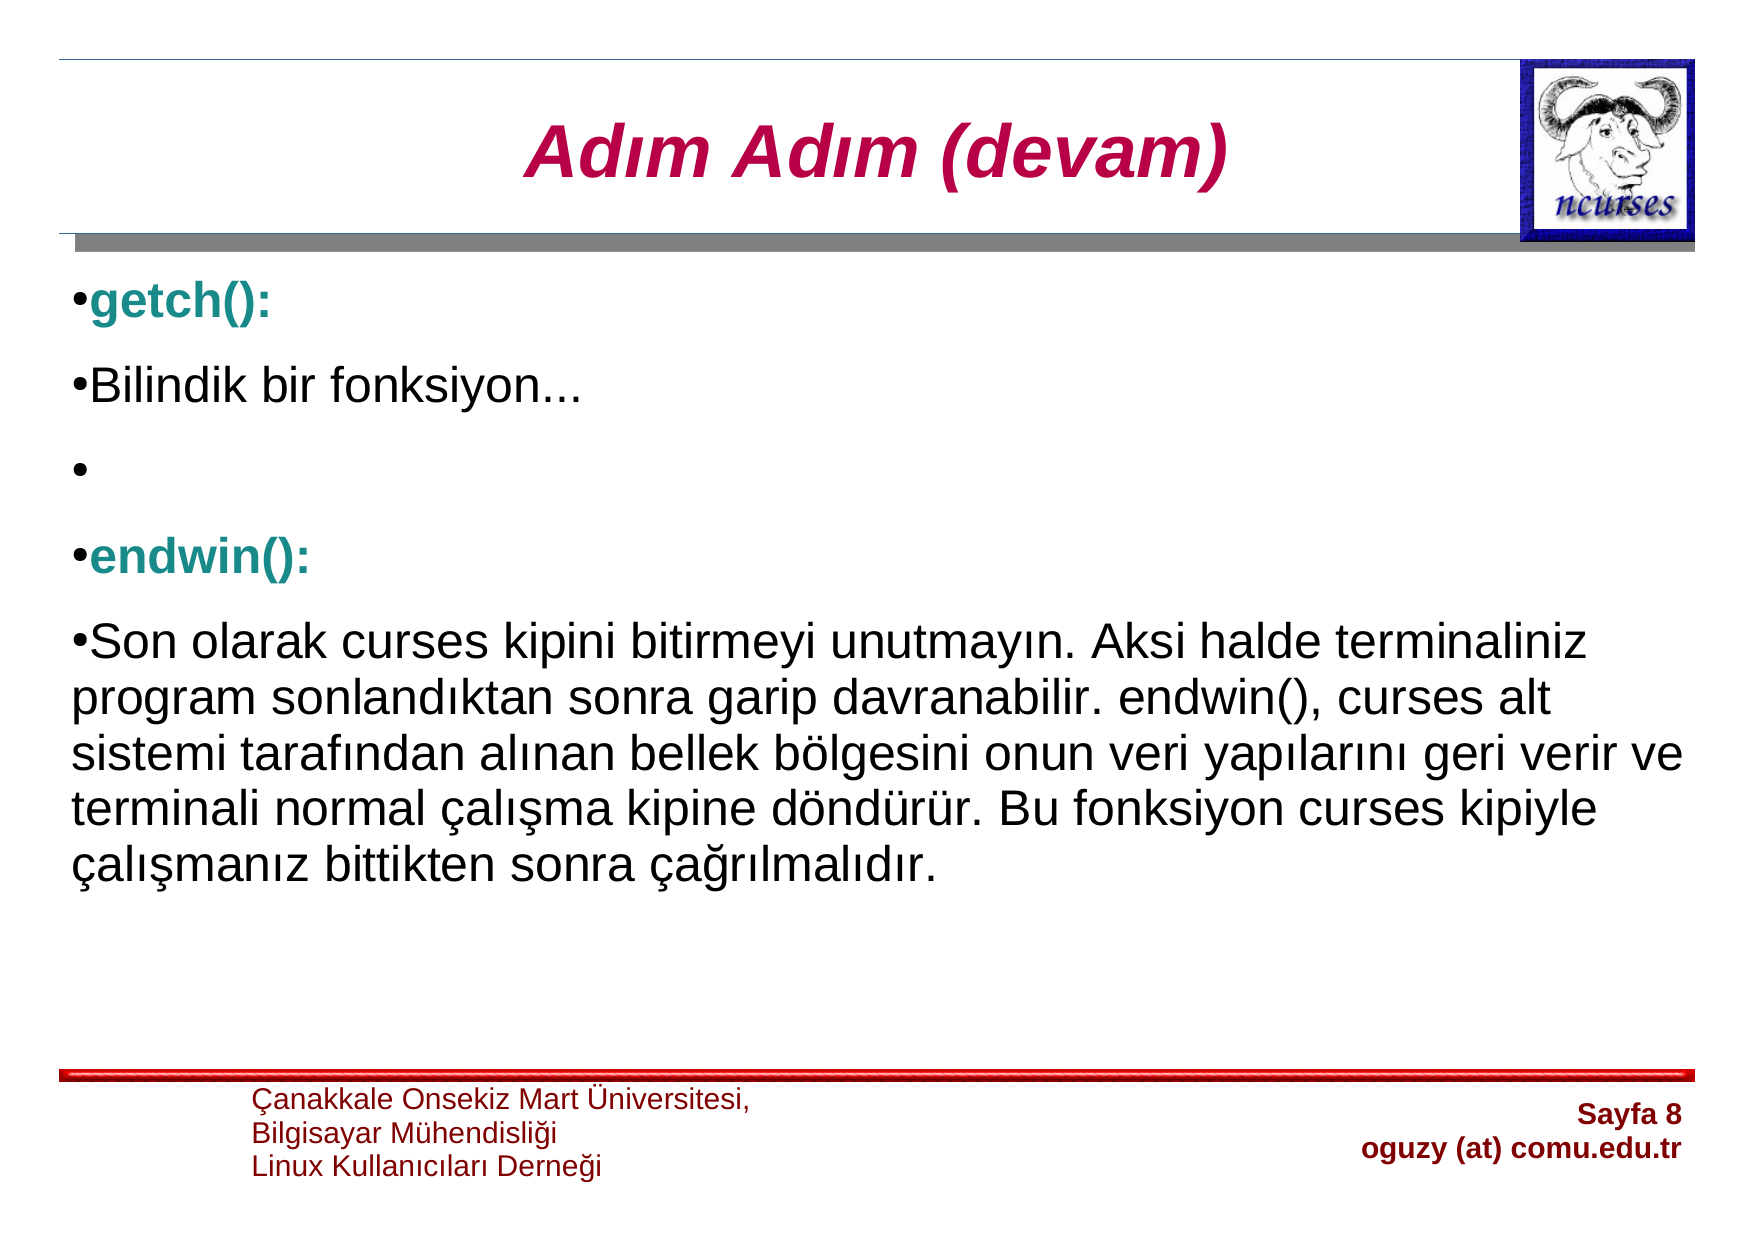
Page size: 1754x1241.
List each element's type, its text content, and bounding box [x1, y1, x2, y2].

title Adım Adım (devam) [59, 59, 1695, 244]
list getch(): Bilindik bir fonksiyon... endwin(): Son olarak curses kipini bitirmeyi unutmayın. Aksi halde terminaliniz program sonlandıktan sonra garip davranabilir. endwin(), curses alt sistemi tarafından alınan bellek bölgesini onun veri yapılarını geri verir ve terminali normal çalışma kipine döndürür. Bu fonksiyon curses kipiyle çalışmanız bittikten sonra çağrılmalıdır. [71, 272, 1695, 1055]
picture [59, 1069, 1695, 1082]
